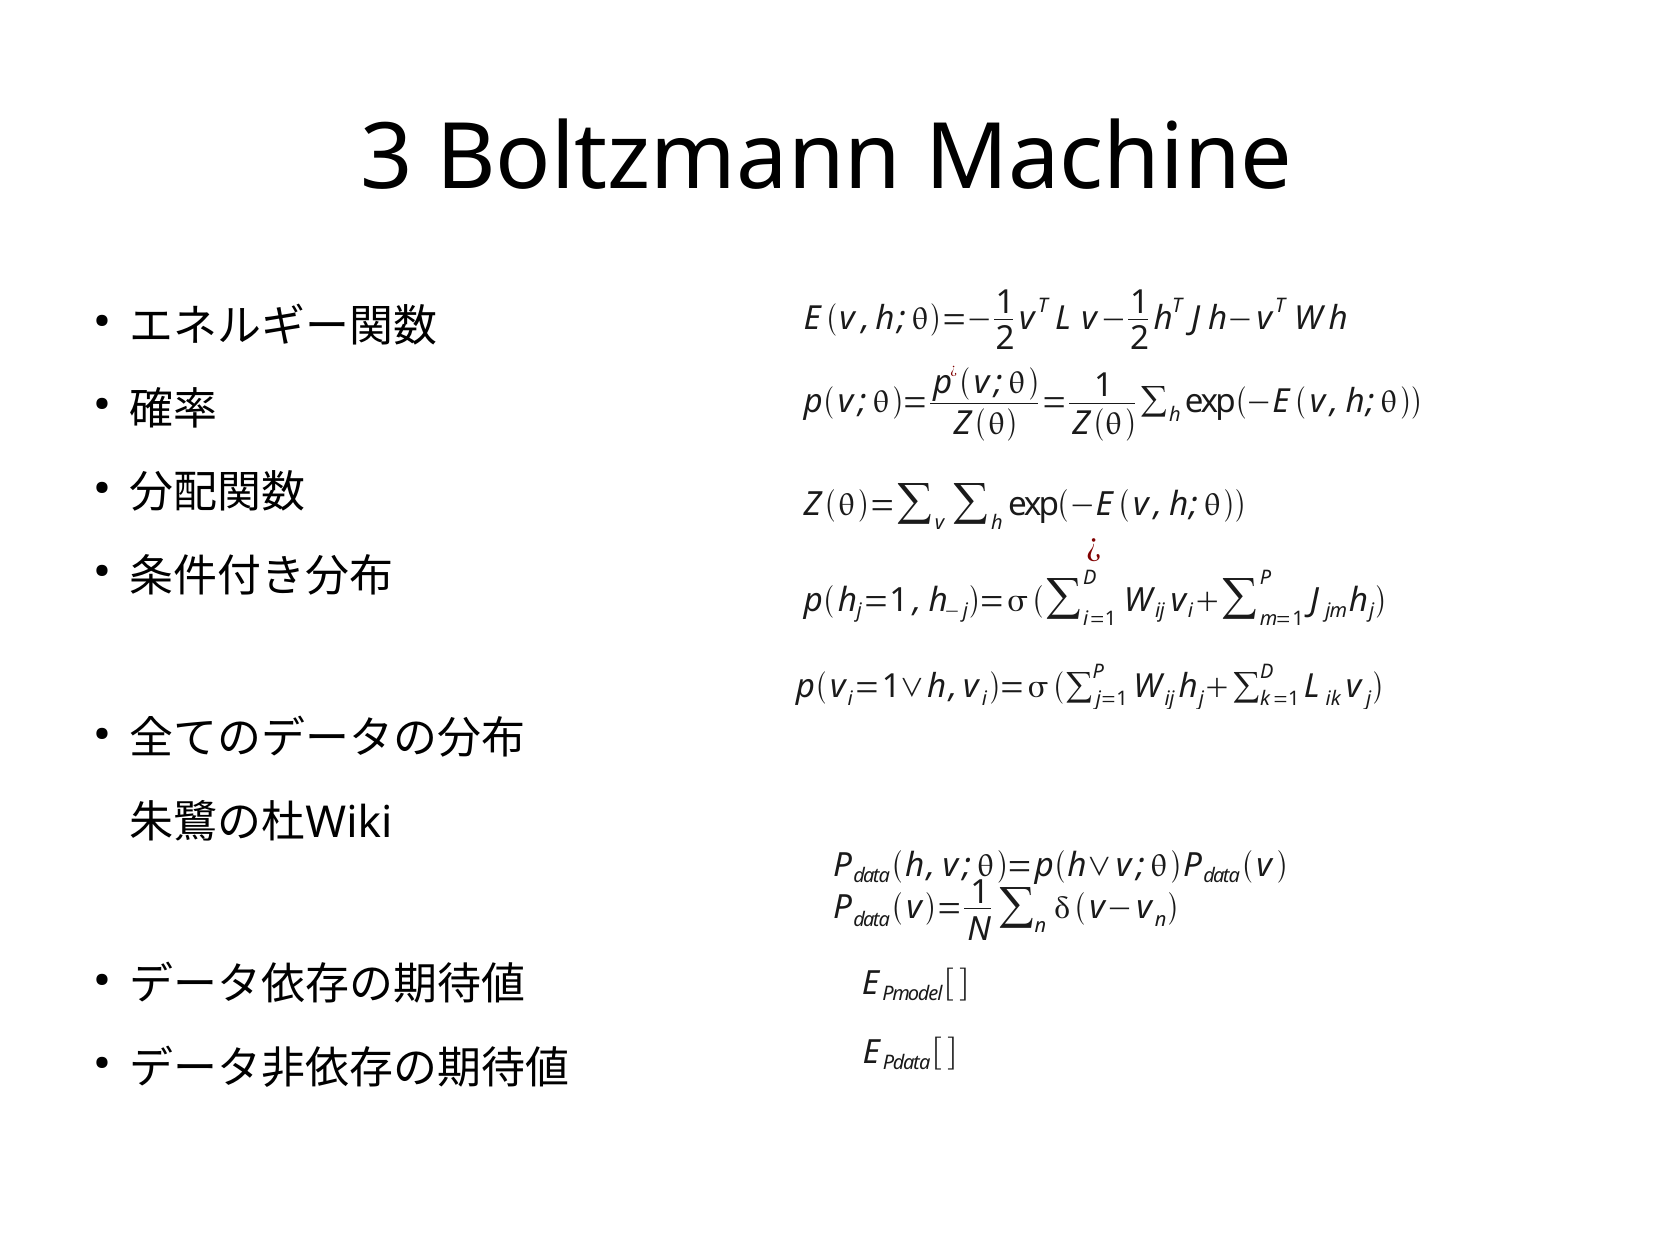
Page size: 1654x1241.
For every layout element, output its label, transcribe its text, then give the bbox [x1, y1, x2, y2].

chart [855, 964, 975, 1004]
chart [789, 661, 1388, 709]
chart [797, 359, 1427, 443]
chart [826, 846, 1293, 945]
list エネルギー関数 確率 分配関数 条件付き分布 全てのデータの分布 朱鷺の杜Wiki データ依存の期待値 データ非依存の期待値 [82, 290, 739, 1109]
chart [856, 1033, 962, 1073]
chart [797, 480, 1392, 628]
title 3 Boltzmann Machine [82, 56, 1571, 250]
chart [797, 284, 1352, 355]
